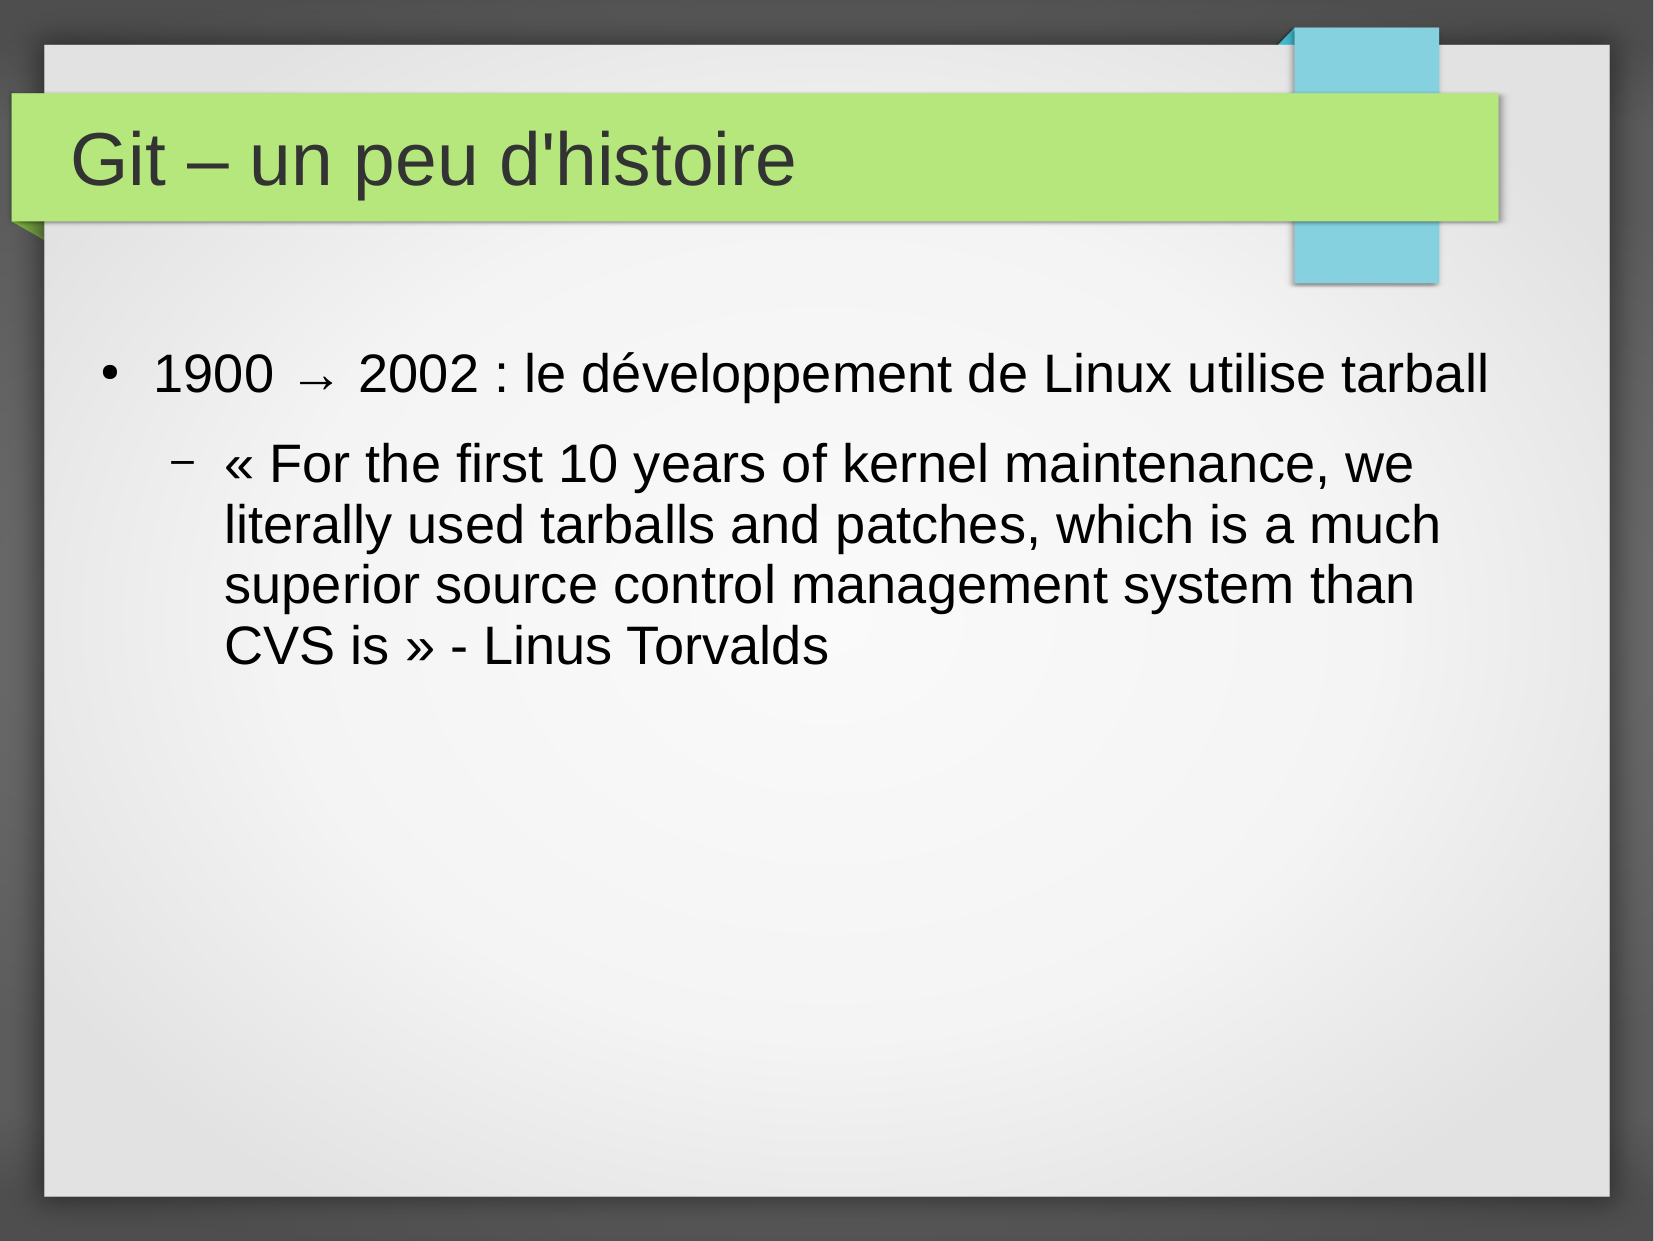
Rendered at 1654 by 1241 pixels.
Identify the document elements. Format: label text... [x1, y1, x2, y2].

list 1900 → 2002 : le développement de Linux utilise tarball « For the first 10 years of kernel maintenance, we literally used tarballs and patches, which is a much superior source control management system than CVS is » - Linus Torvalds [82, 343, 1538, 1063]
title Git – un peu d'histoire [70, 106, 1229, 213]
picture [0, 0, 1654, 1241]
